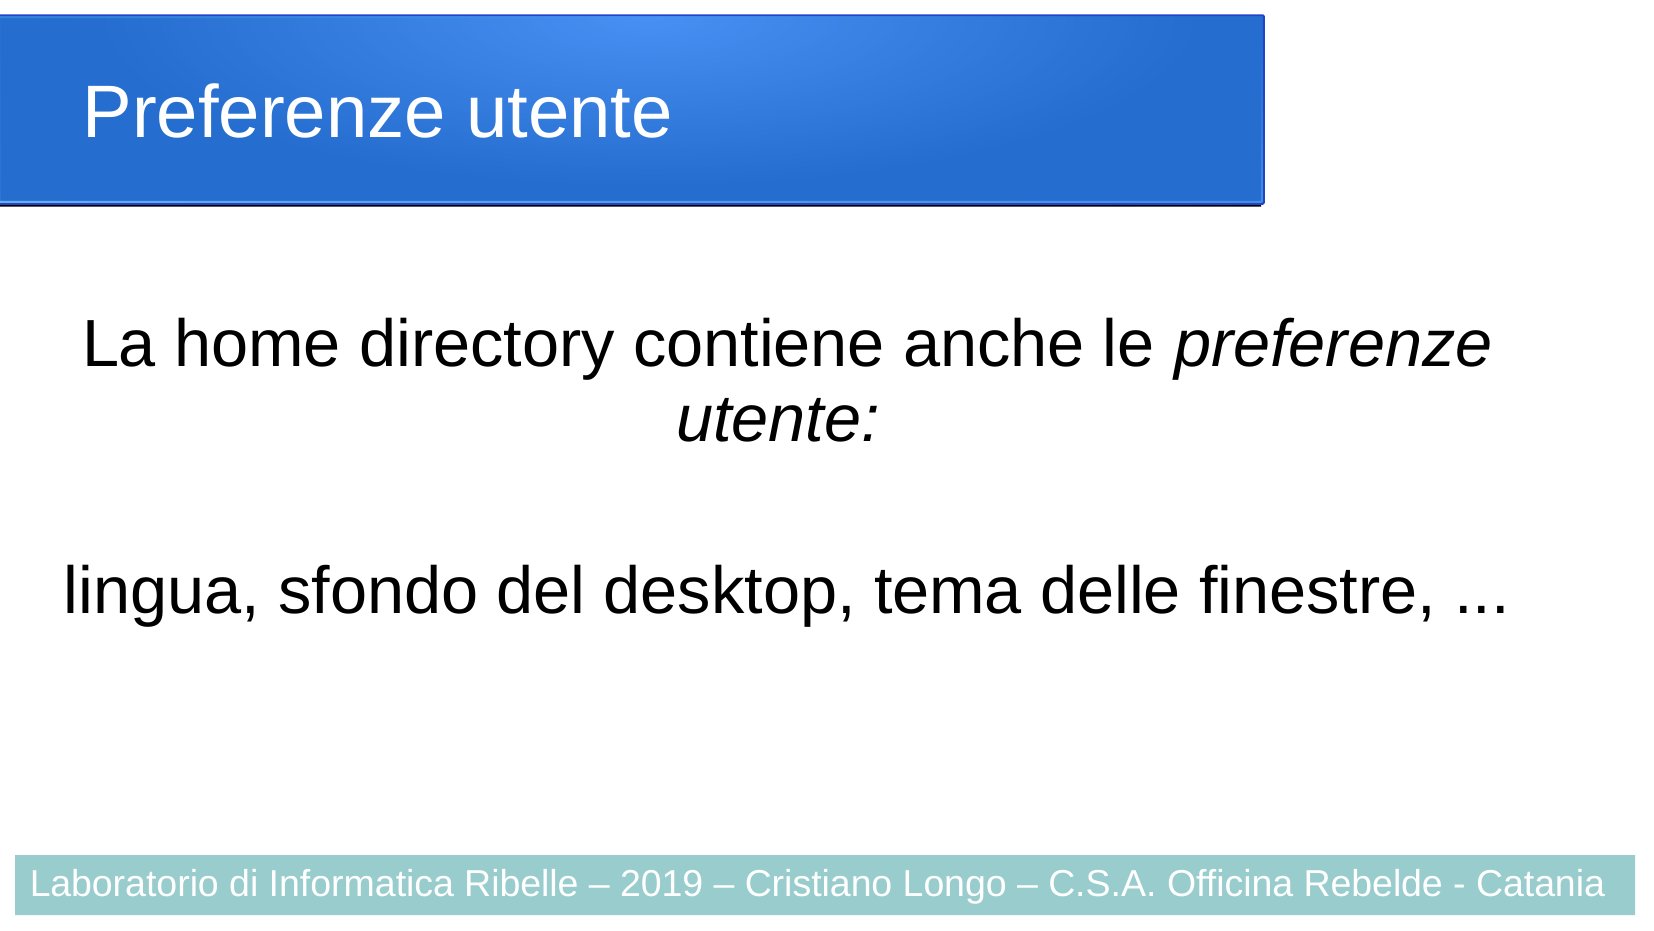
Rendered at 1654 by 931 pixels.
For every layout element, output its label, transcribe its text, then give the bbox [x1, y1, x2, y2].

text_box Laboratorio di Informatica Ribelle – 2019 – Cristiano Longo – C.S.A. Officina Rebelde - Catania [15, 855, 1636, 916]
title Preferenze utente [82, 35, 1235, 189]
text_box lingua, sfondo del desktop, tema delle finestre, ... [60, 510, 1516, 672]
subtitle La home directory contiene anche le preferenze utente: [60, 300, 1516, 462]
